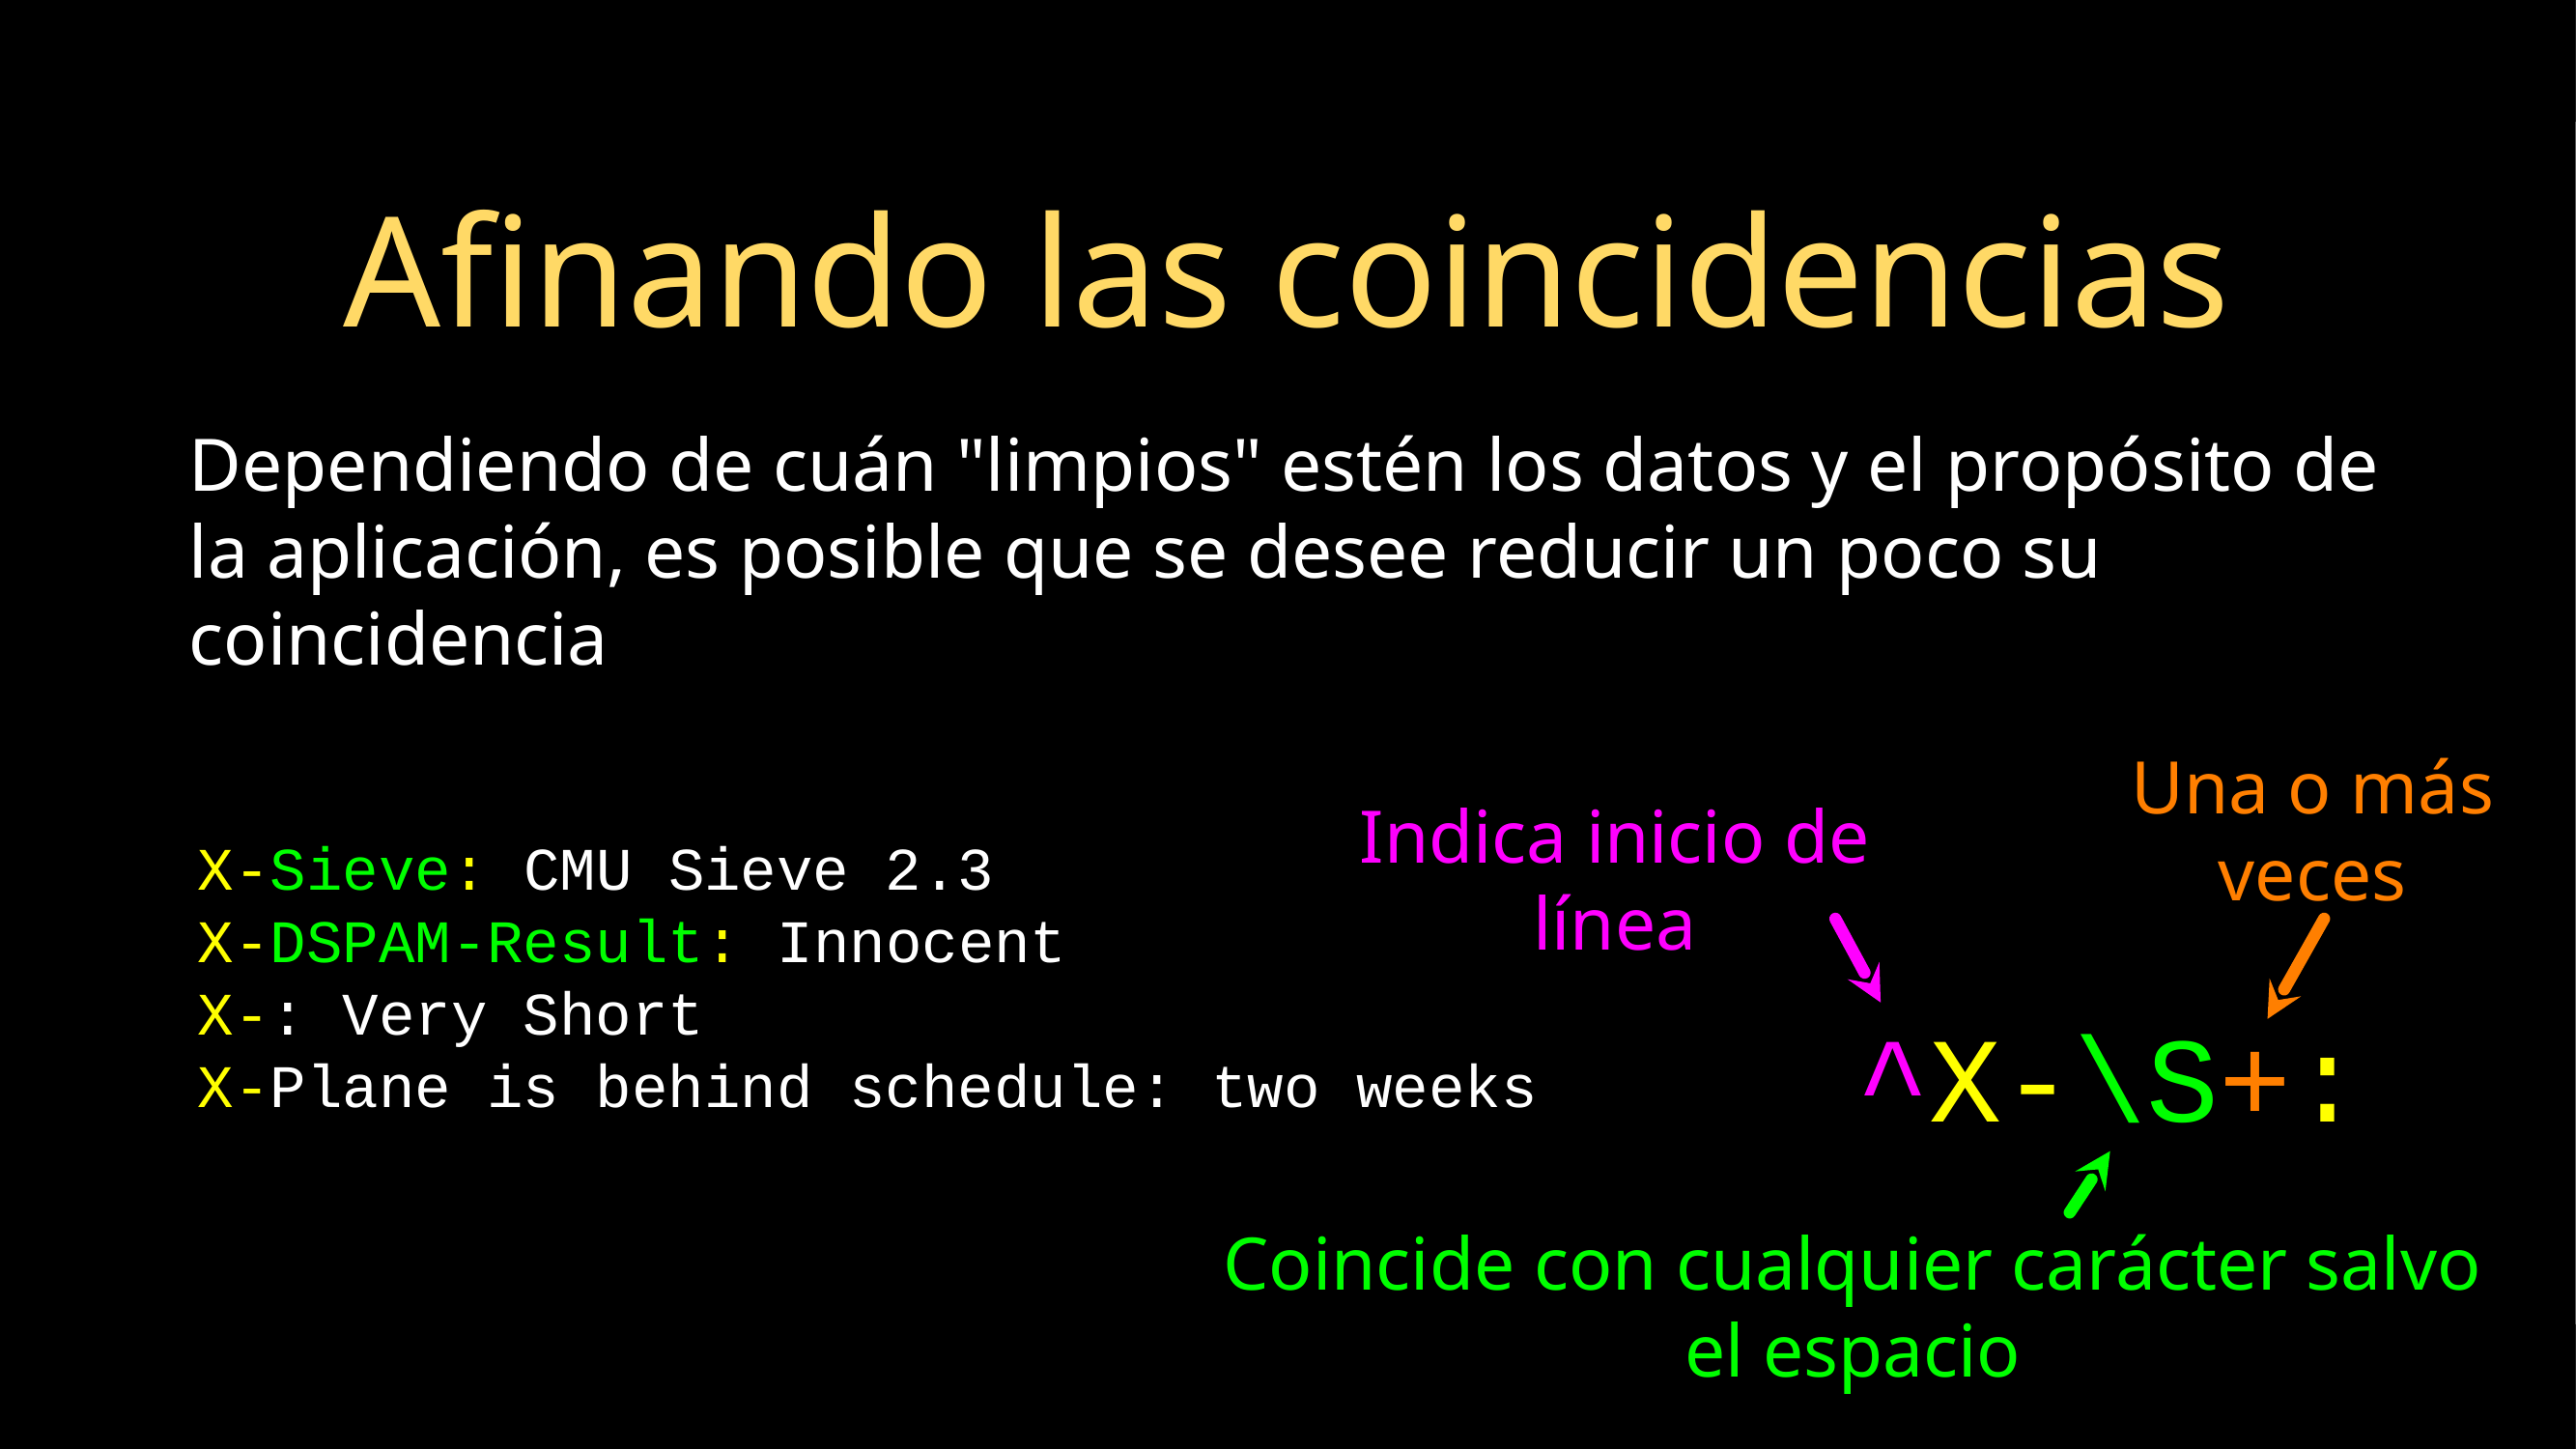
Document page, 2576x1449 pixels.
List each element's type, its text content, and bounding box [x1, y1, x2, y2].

text_box Indica inicio de línea [1307, 782, 1923, 973]
list Dependiendo de cuán "limpios" estén los datos y el propósito de la aplicación, es posible que se desee reducir un poco su coincidencia [183, 412, 2391, 661]
title Afinando las coincidencias [183, 128, 2391, 403]
text_box ^X-\S+: [1852, 996, 2369, 1151]
text_box X-Sieve: CMU Sieve 2.3 X-DSPAM-Result: Innocent X-: Very Short X-Plane is behind schedule: two weeks [197, 737, 1590, 1212]
text_box Una o más veces [2070, 737, 2556, 919]
text_box Coincide con cualquier carácter salvo el espacio [1198, 1255, 2508, 1354]
